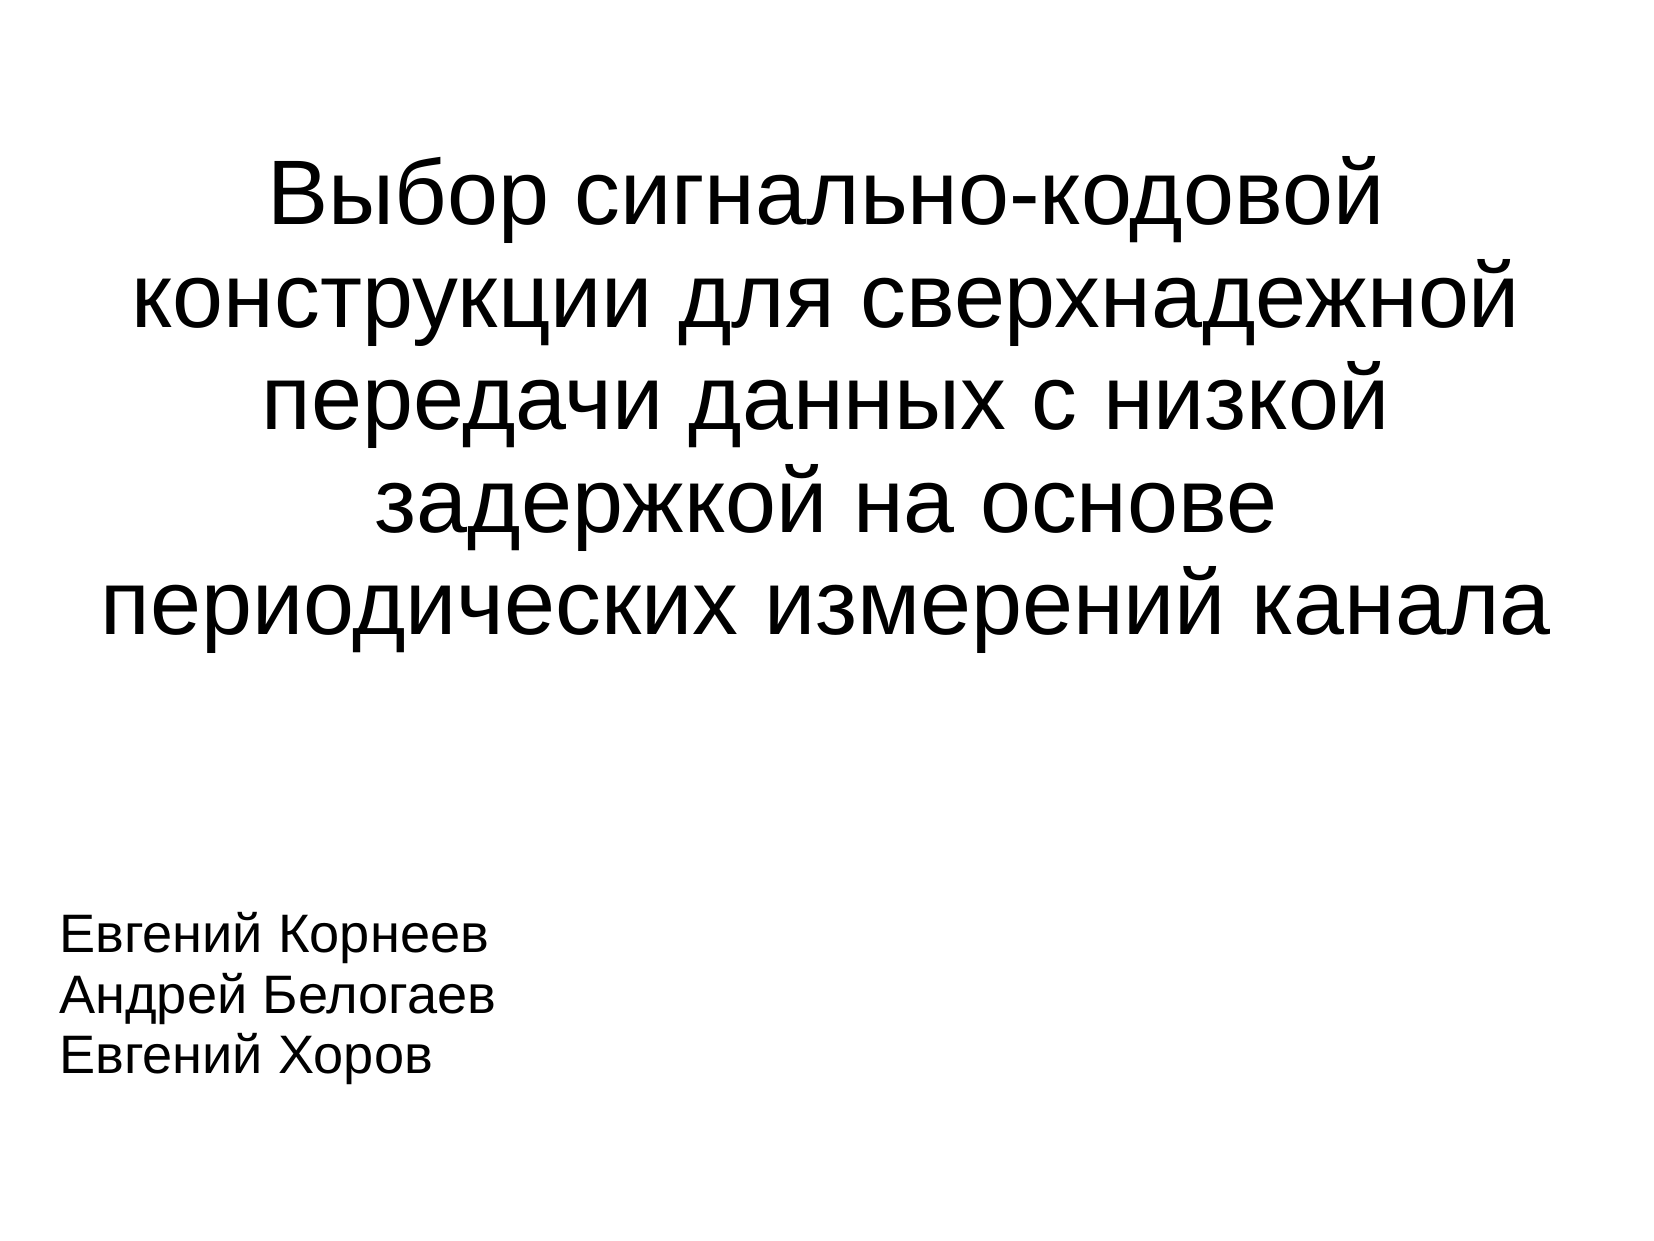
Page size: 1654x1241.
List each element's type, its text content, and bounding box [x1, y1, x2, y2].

title Выбор сигнально-кодовой конструкции для сверхнадежной передачи данных с низкой задержкой на основе периодических измерений канала [82, 141, 1571, 655]
subtitle Евгений Корнеев Андрей Белогаев Евгений Хоров [59, 903, 1548, 1086]
